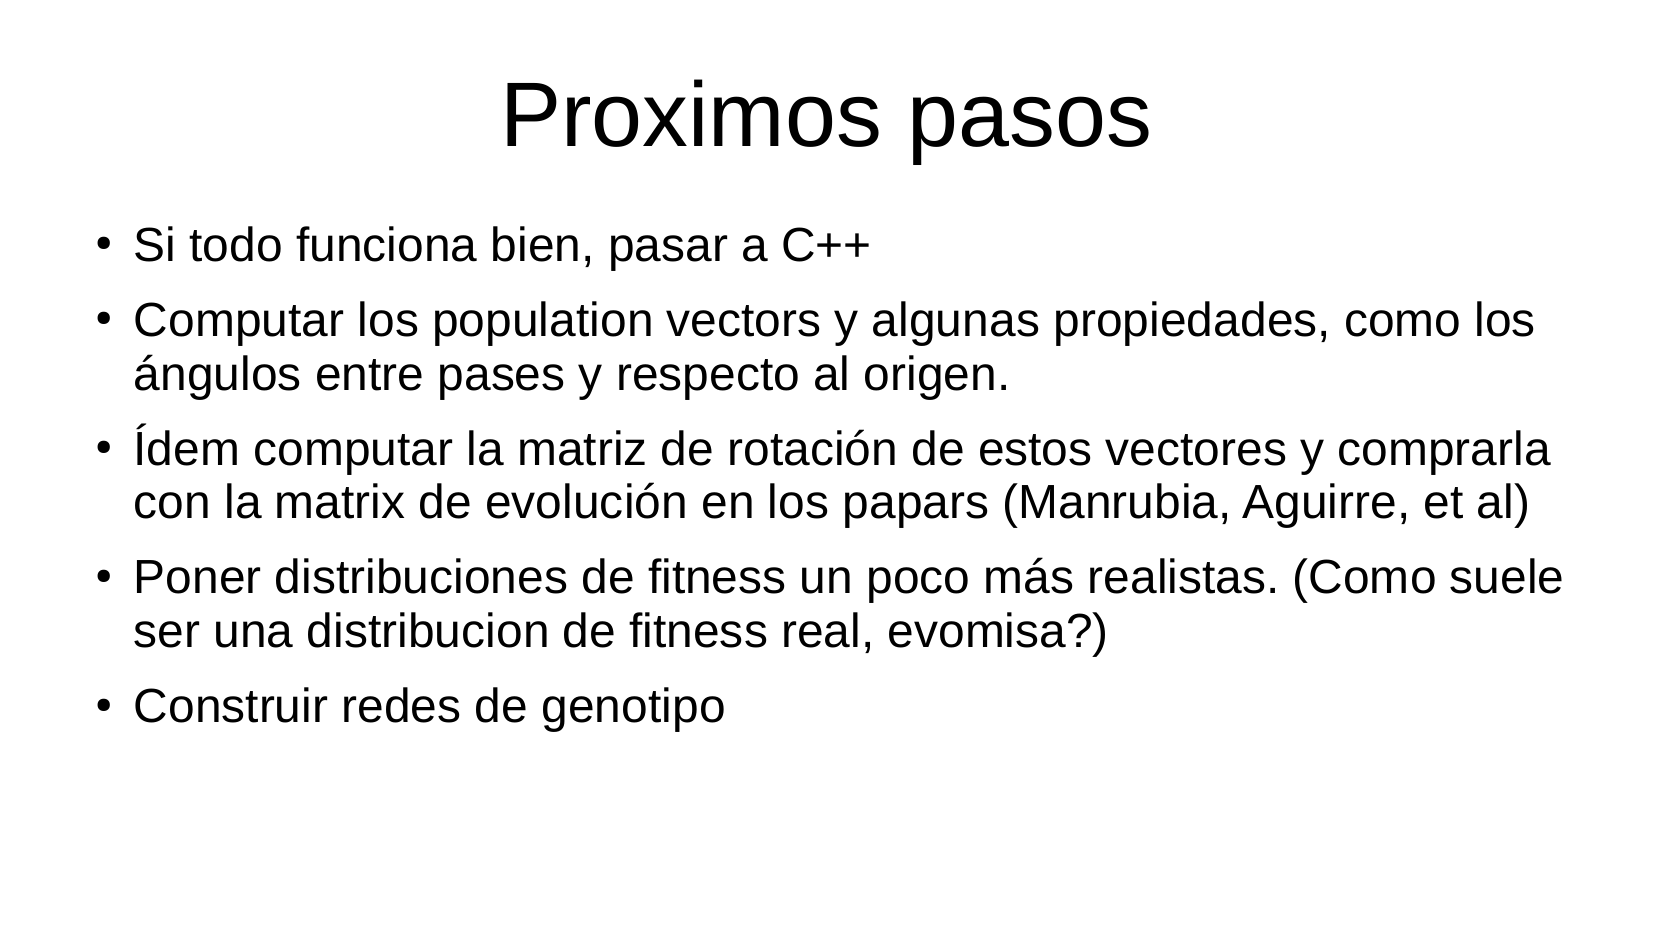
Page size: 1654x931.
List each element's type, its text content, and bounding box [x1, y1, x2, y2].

list Si todo funciona bien, pasar a C++ Computar los population vectors y algunas propiedades, como los ángulos entre pases y respecto al origen. Ídem computar la matriz de rotación de estos vectores y comprarla con la matrix de evolución en los papars (Manrubia, Aguirre, et al) Poner distribuciones de fitness un poco más realistas. (Como suele ser una distribucion de fitness real, evomisa?) Construir redes de genotipo [82, 217, 1571, 758]
title Proximos pasos [82, 37, 1571, 193]
